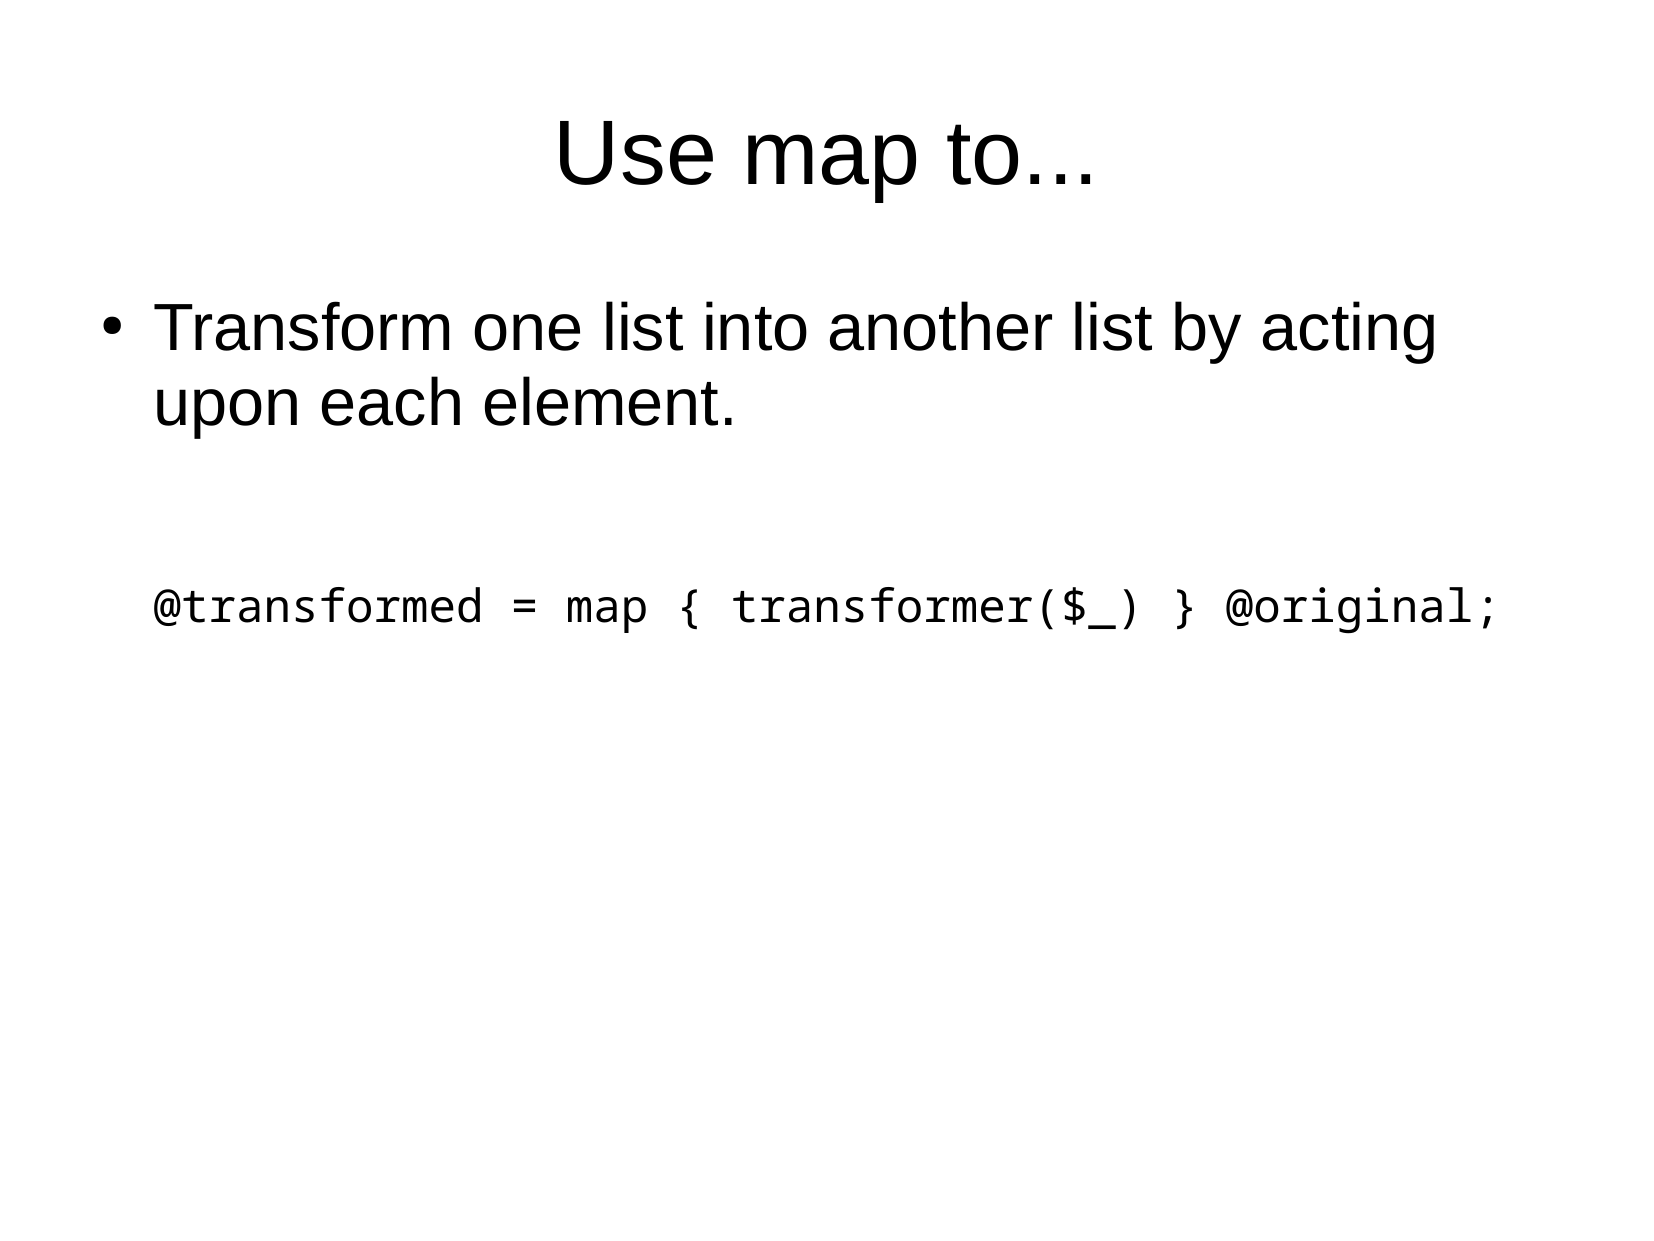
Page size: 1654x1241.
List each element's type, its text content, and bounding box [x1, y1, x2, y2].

list Transform one list into another list by acting upon each element. @transformed = map { transformer($_) } @original; [82, 290, 1571, 1010]
title Use map to... [82, 49, 1571, 257]
